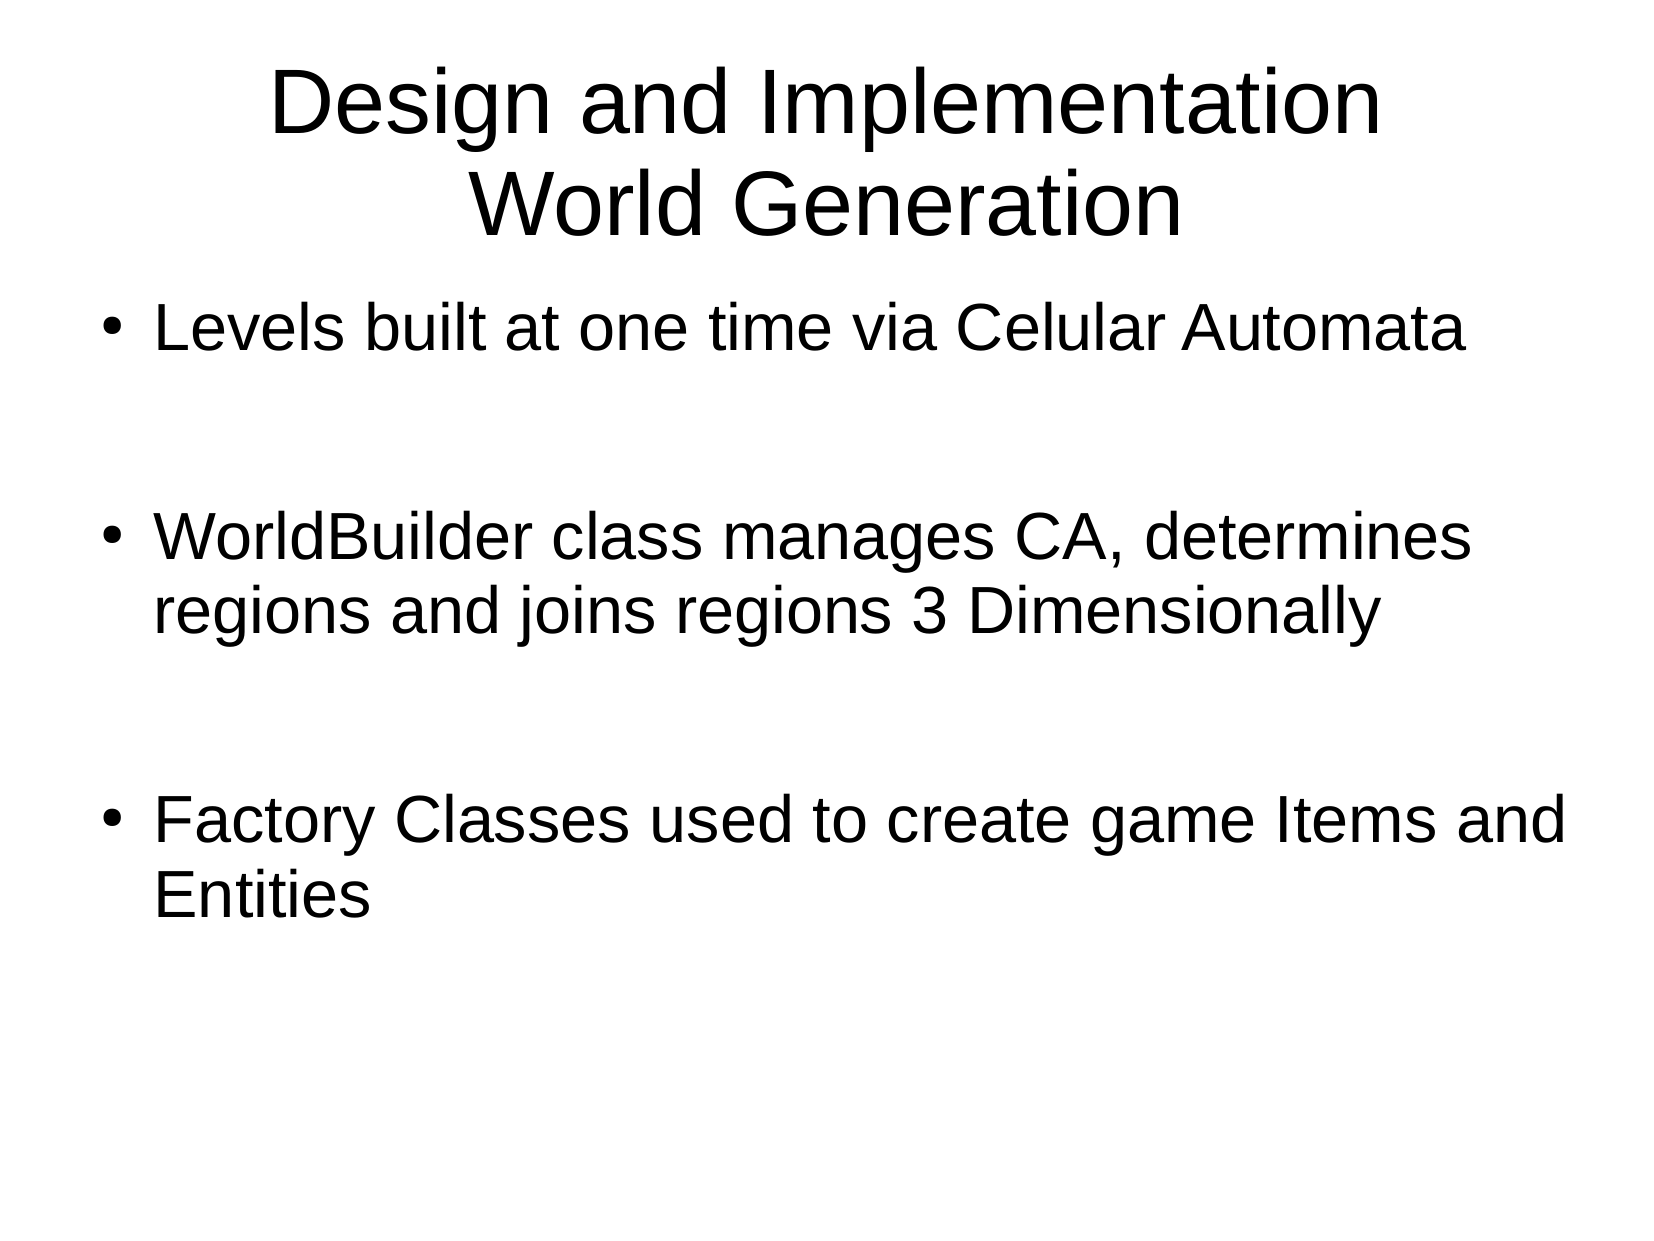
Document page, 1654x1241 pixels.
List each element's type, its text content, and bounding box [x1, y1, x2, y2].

list Levels built at one time via Celular Automata WorldBuilder class manages CA, determines regions and joins regions 3 Dimensionally Factory Classes used to create game Items and Entities [82, 290, 1571, 1109]
title Design and Implementation World Generation [82, 49, 1571, 257]
